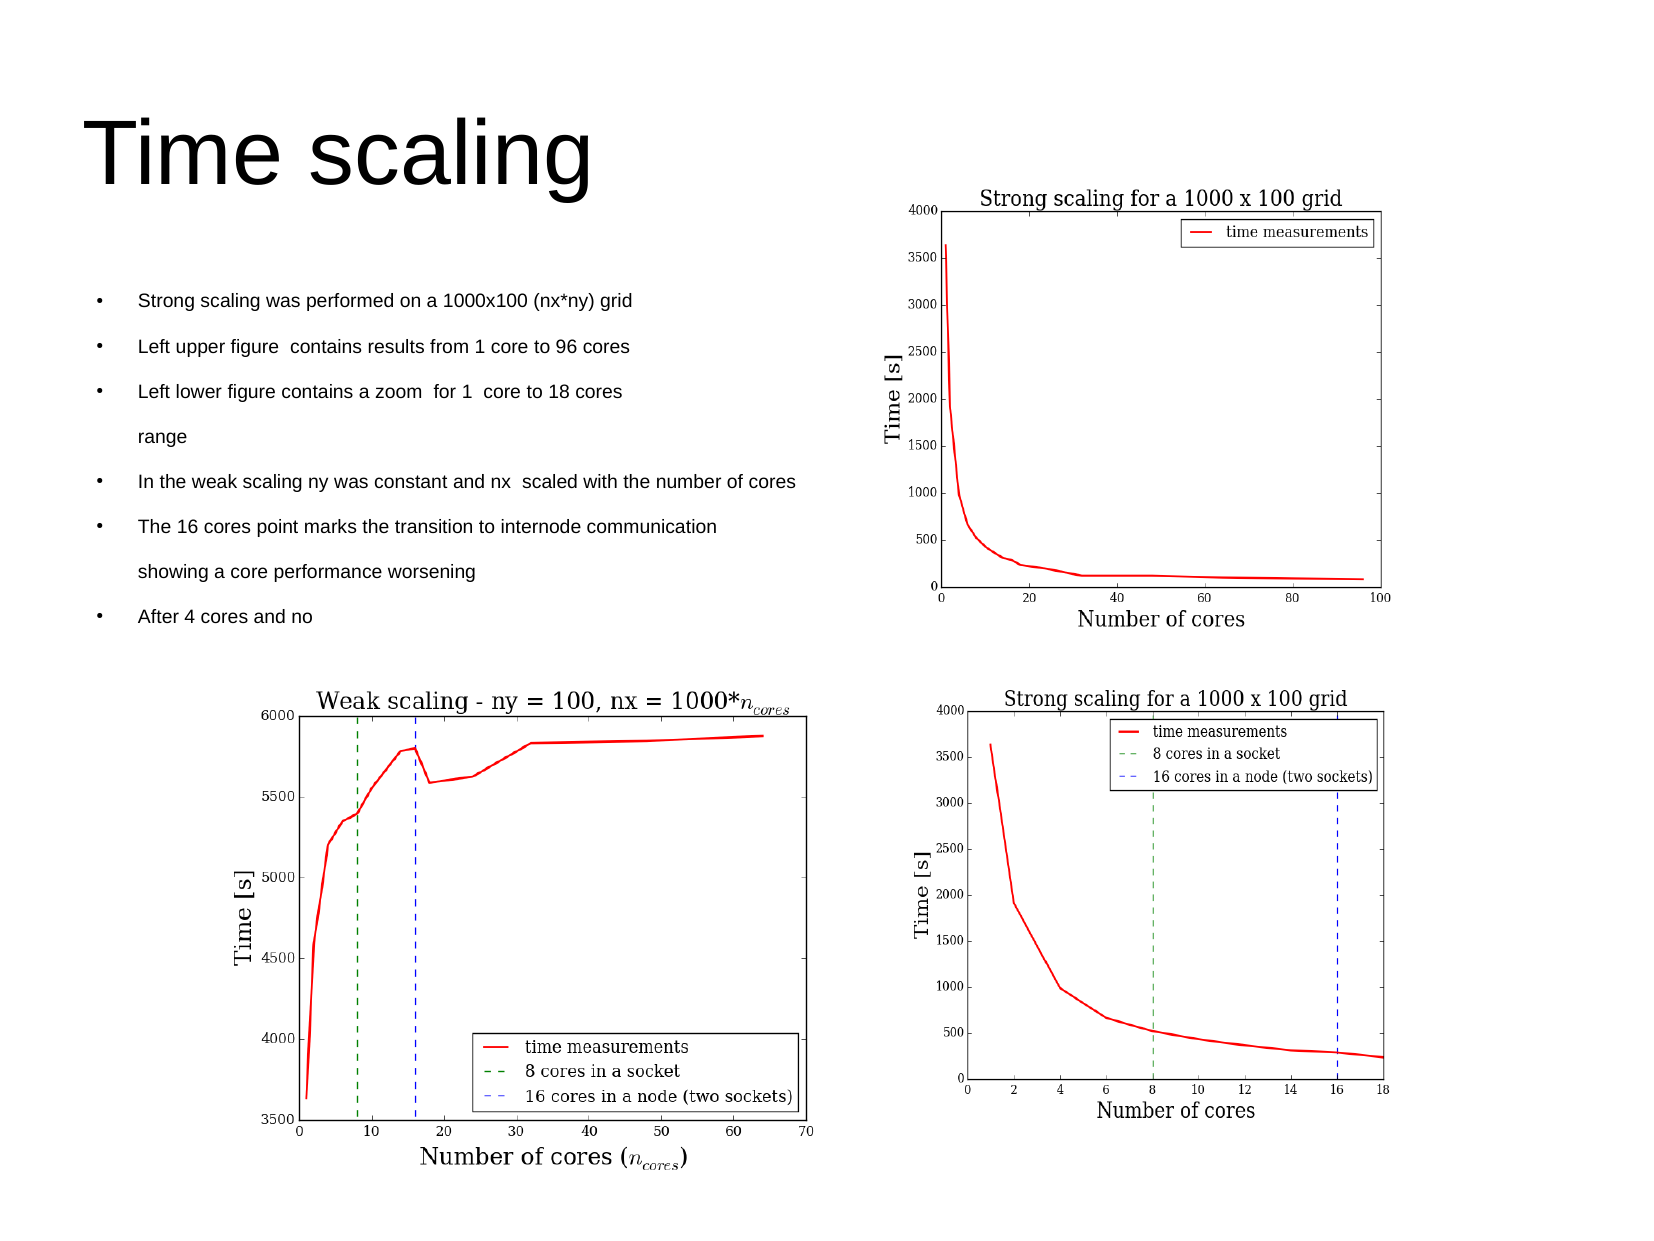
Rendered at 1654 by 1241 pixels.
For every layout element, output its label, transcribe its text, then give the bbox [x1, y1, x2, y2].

picture [900, 665, 1437, 1126]
list Strong scaling was performed on a 1000x100 (nx*ny) grid Left upper figure contains results from 1 core to 96 cores Left lower figure contains a zoom for 1 core to 18 cores range In the weak scaling ny was constant and nx scaled with the number of cores The 16 cores point marks the transition to internode communication showing a core performance worsening After 4 cores and no [82, 290, 809, 634]
picture [870, 164, 1437, 634]
title Time scaling [82, 49, 1571, 257]
picture [217, 665, 871, 1171]
